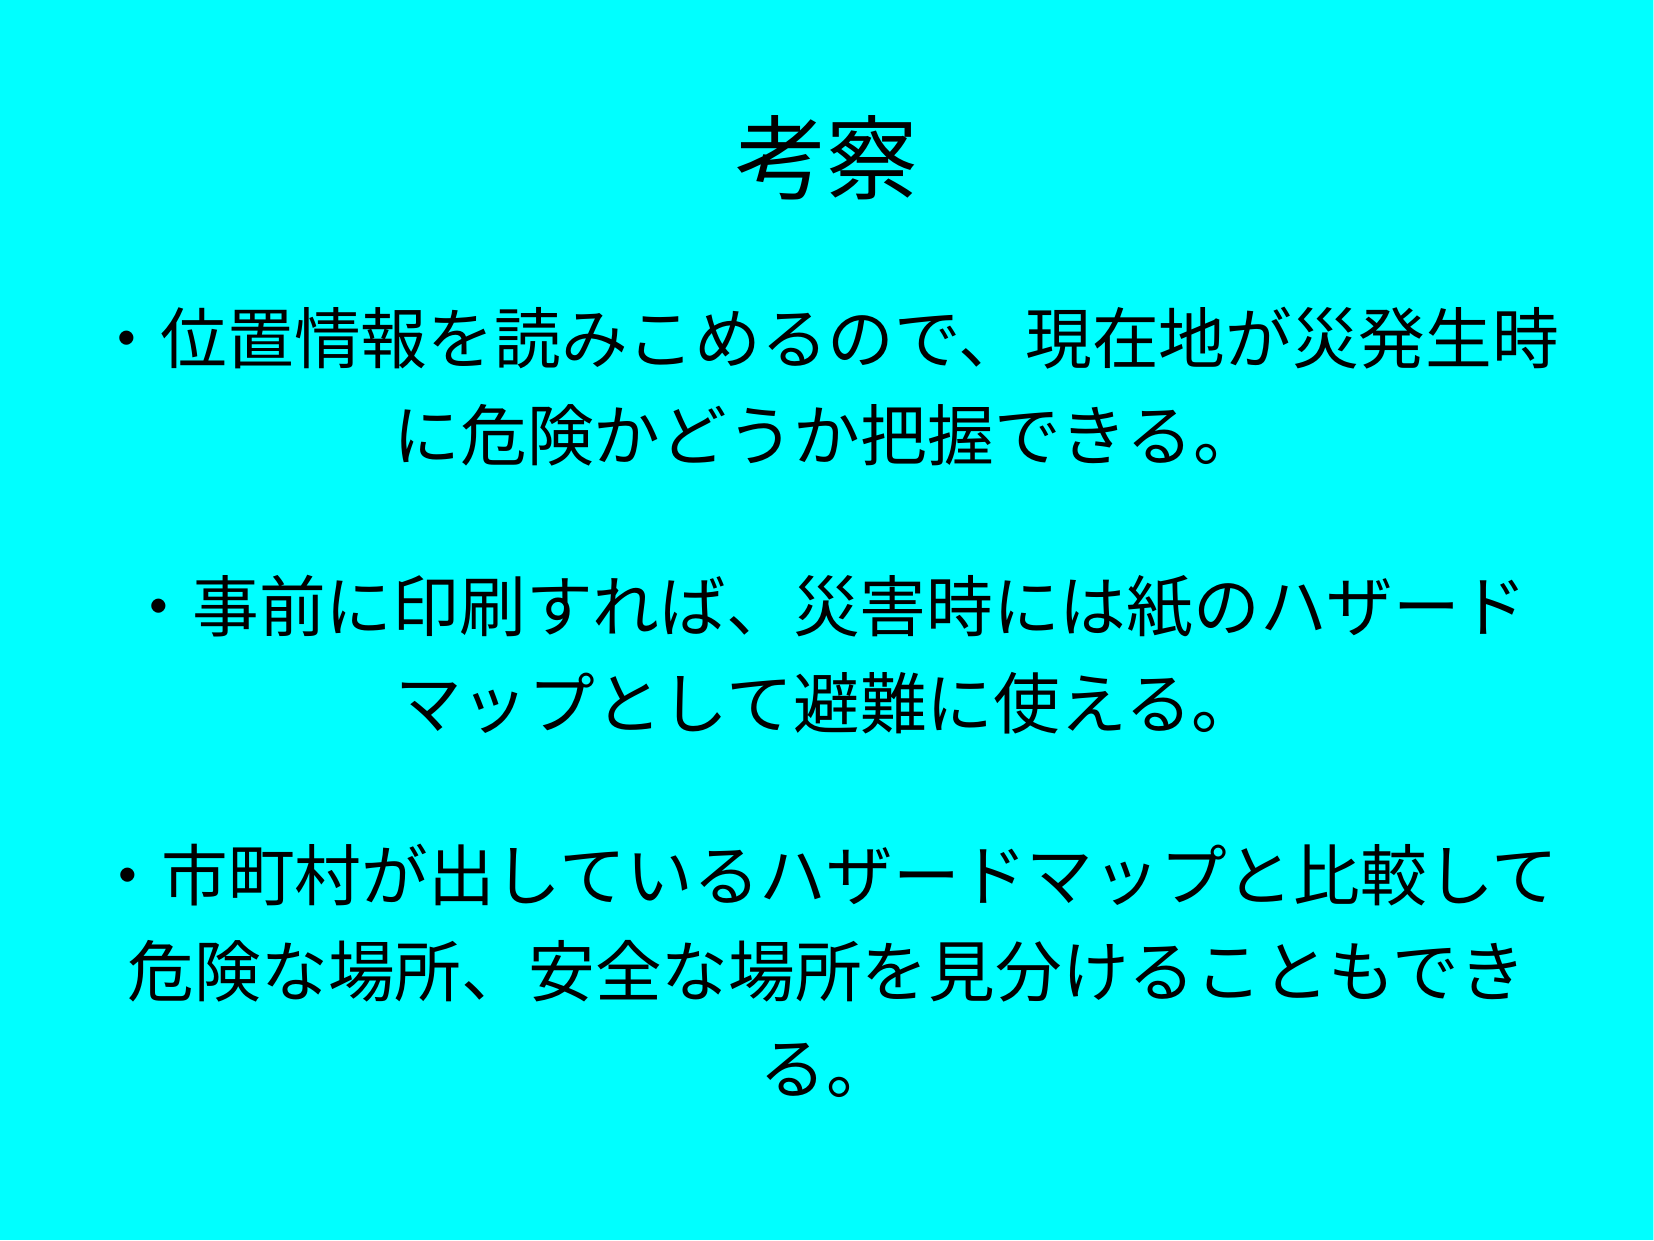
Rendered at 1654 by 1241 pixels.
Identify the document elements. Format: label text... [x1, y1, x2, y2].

title 考察 [82, 56, 1571, 250]
subtitle ・位置情報を読みこめるので、現在地が災発生時に危険かどうか把握できる。 ・事前に印刷すれば、災害時には紙のハザードマップとして避難に使える。 ・市町村が出しているハザードマップと比較して 危険な場所、安全な場所を見分けることもできる。 [82, 297, 1571, 1102]
